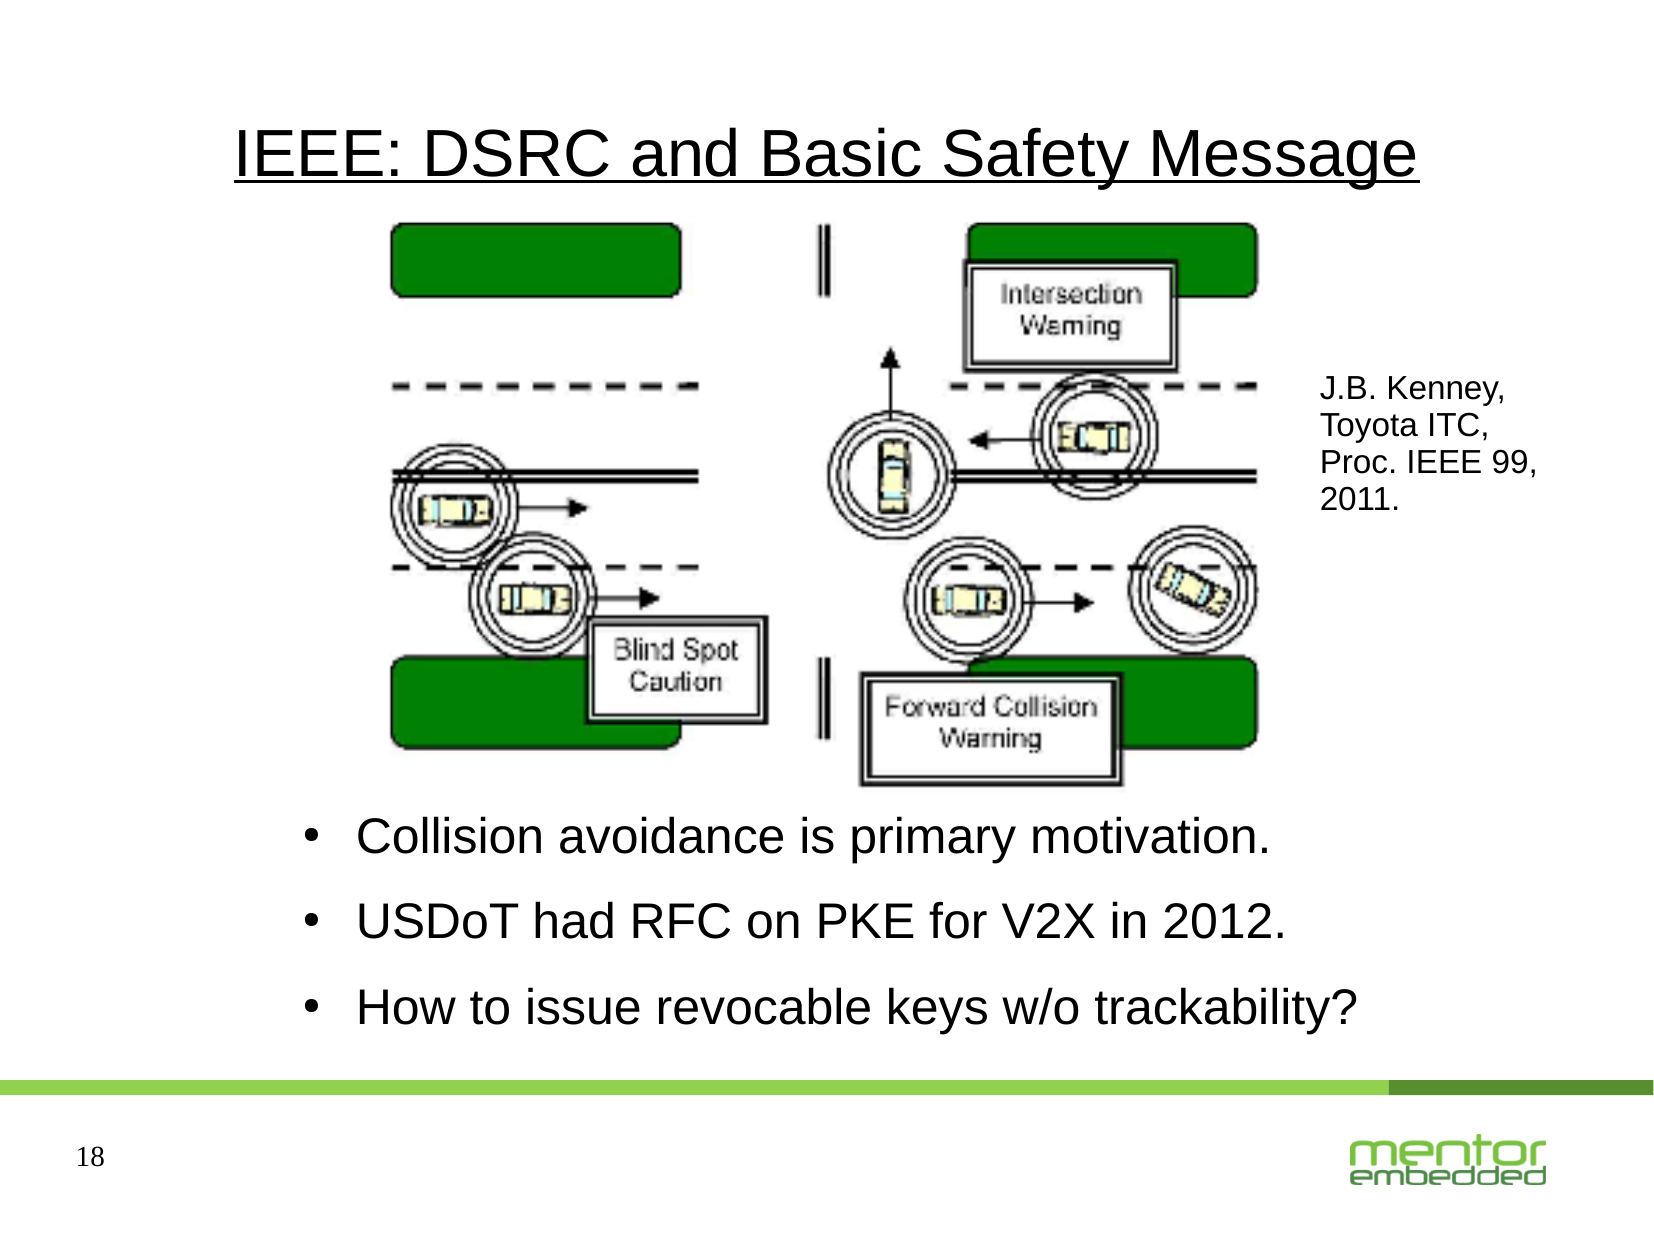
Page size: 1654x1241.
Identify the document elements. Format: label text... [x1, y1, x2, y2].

list Collision avoidance is primary motivation. USDoT had RFC on PKE for V2X in 2012. How to issue revocable keys w/o trackability? [285, 808, 1396, 1096]
title IEEE: DSRC and Basic Safety Message [82, 49, 1571, 257]
picture [1350, 1134, 1546, 1185]
picture [388, 209, 1266, 811]
text_box J.B. Kenney, Toyota ITC, Proc. IEEE 99, 2011. [1305, 362, 1554, 526]
